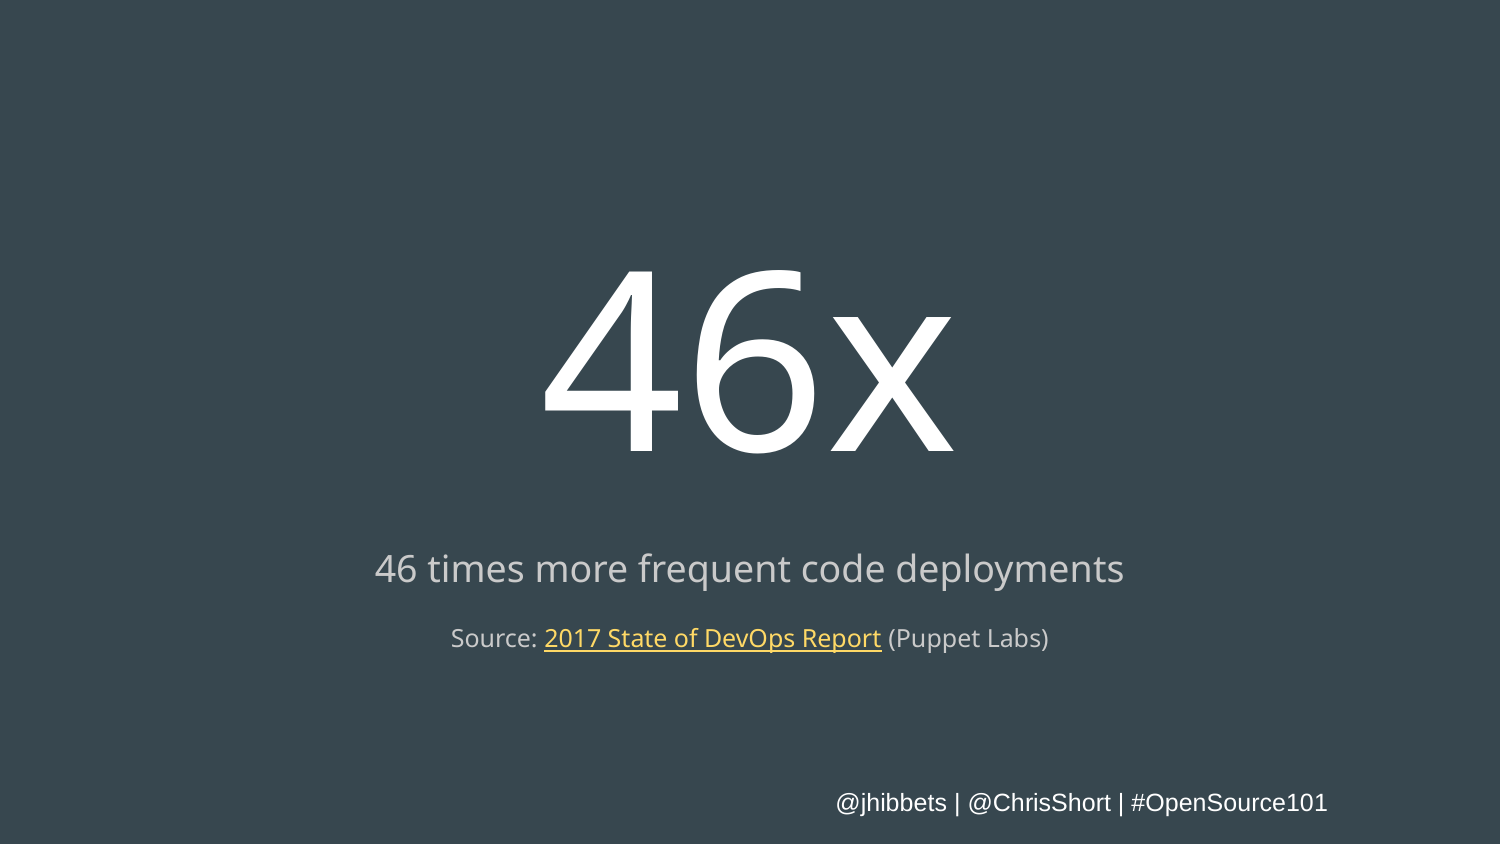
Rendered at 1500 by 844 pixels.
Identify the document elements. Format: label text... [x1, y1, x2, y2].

list 46 times more frequent code deployments Source: 2017 State of DevOps Report (Puppet Labs) [51, 529, 1449, 743]
title 46x [51, 205, 1449, 517]
